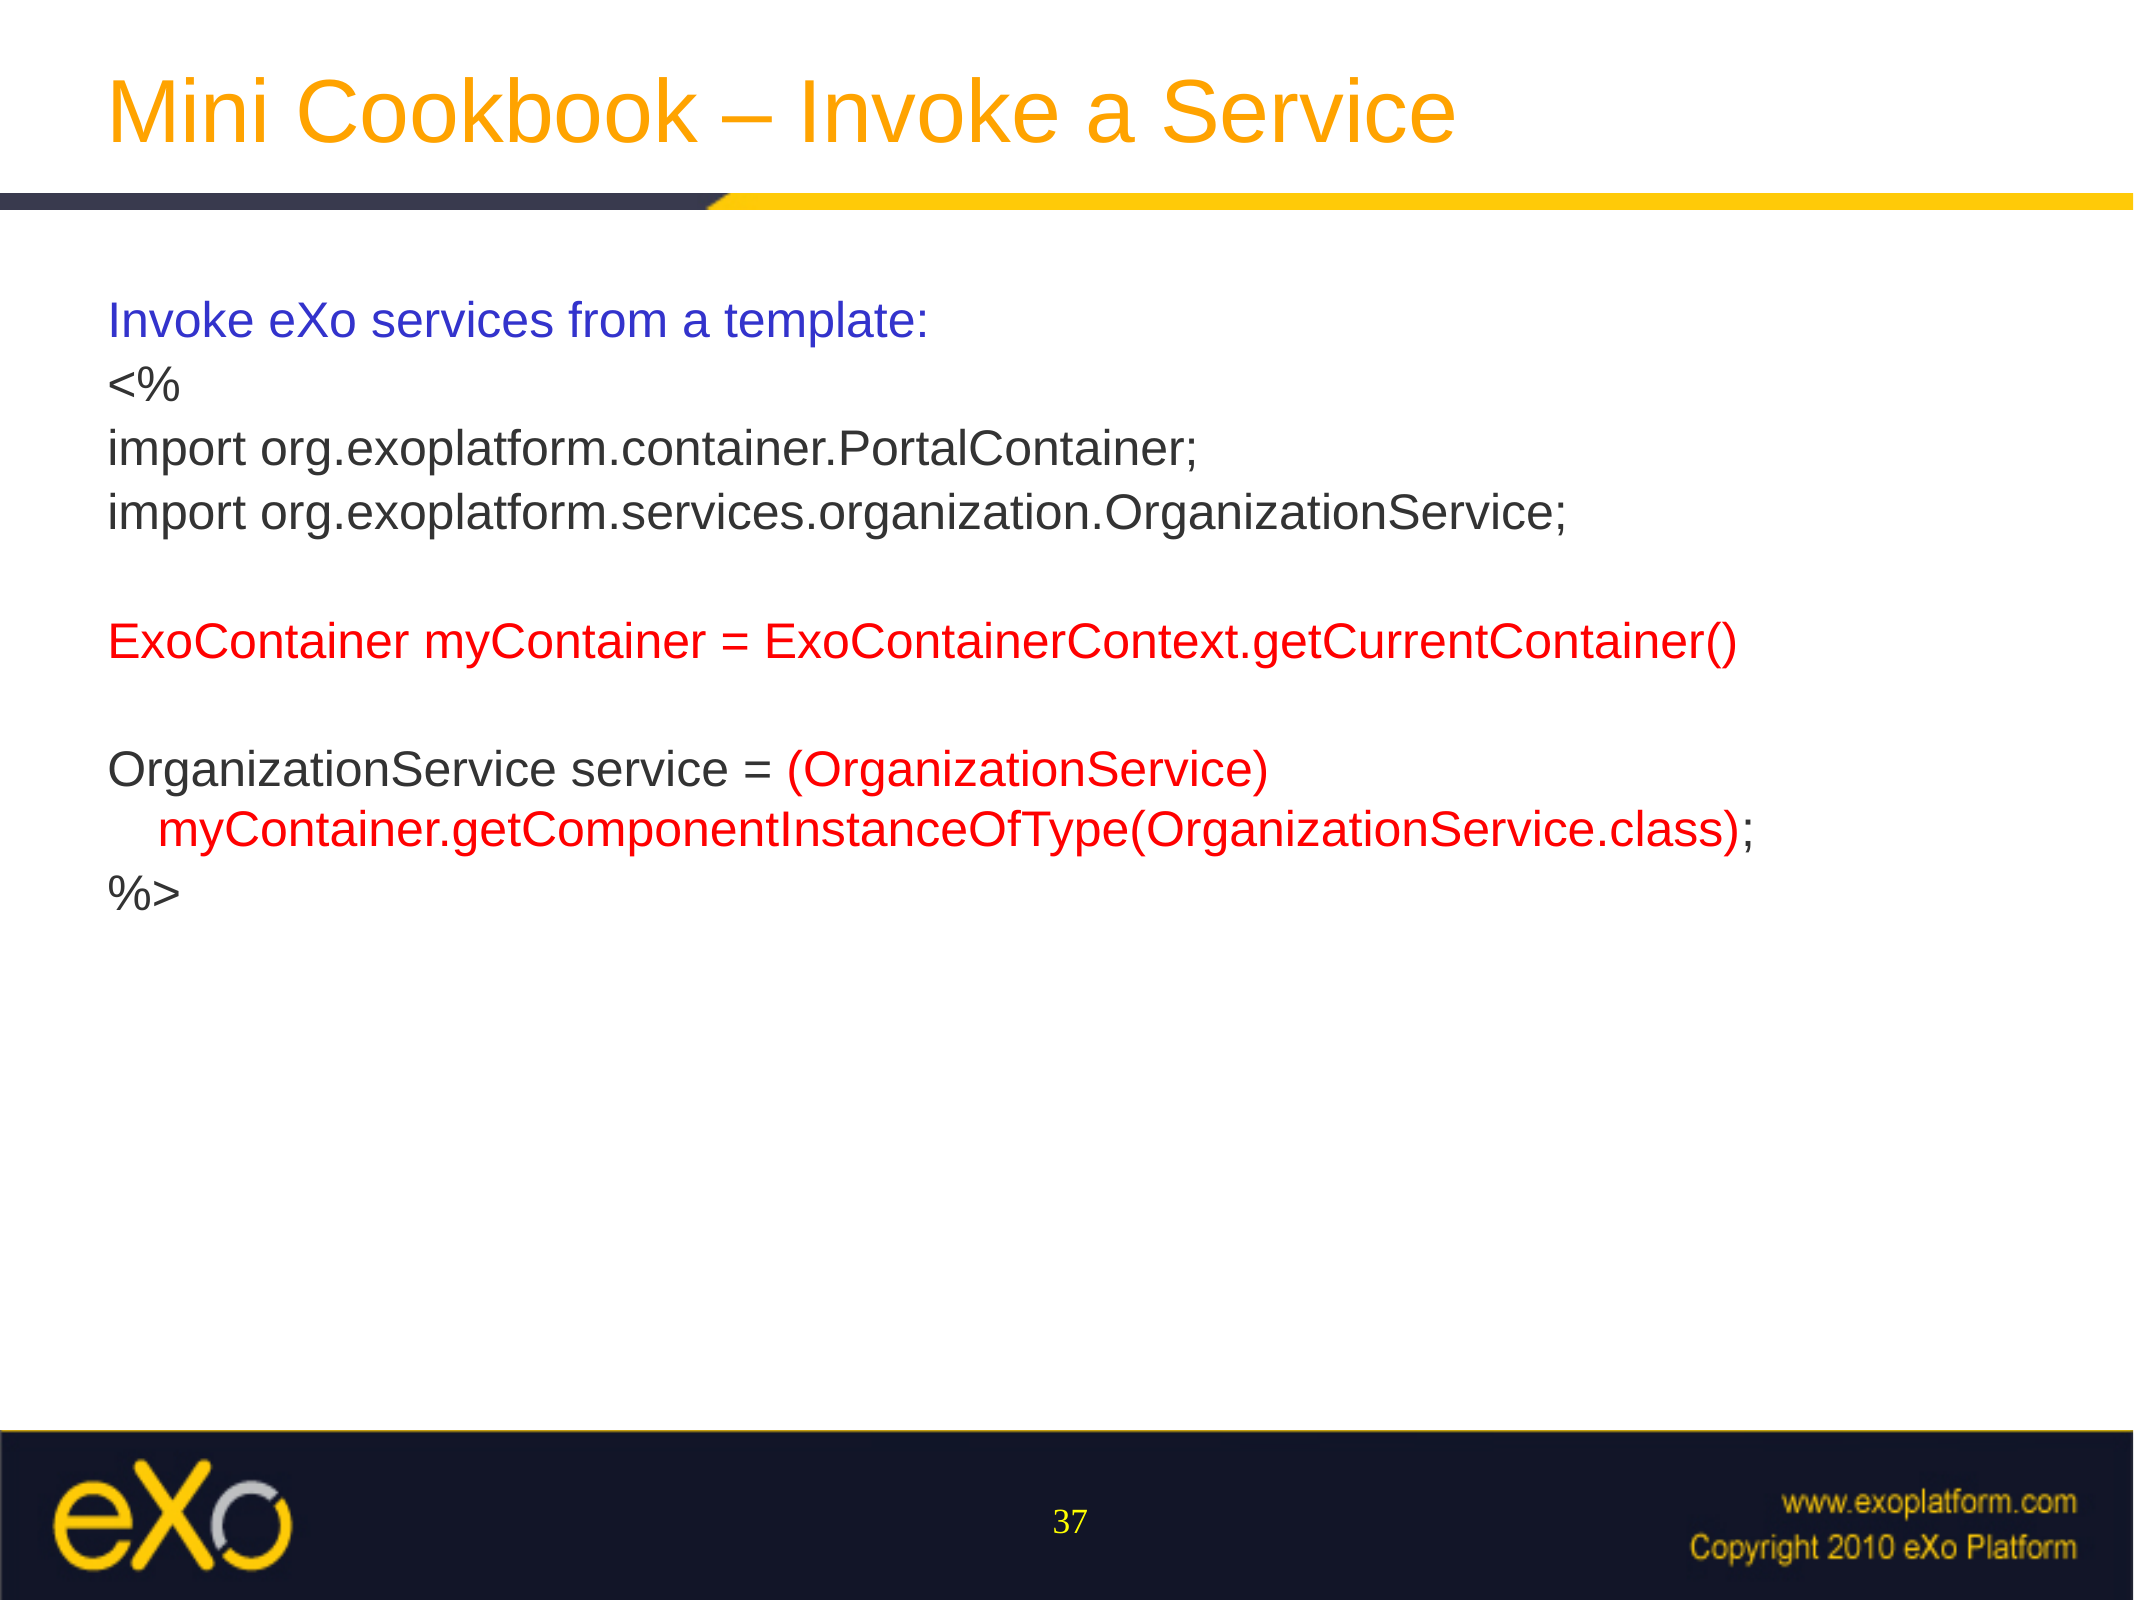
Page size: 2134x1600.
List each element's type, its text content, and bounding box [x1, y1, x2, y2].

picture [0, 1430, 2134, 1600]
list Invoke eXo services from a template: <% import org.exoplatform.container.PortalContainer; import org.exoplatform.services.organization.OrganizationService; ExoContainer myContainer = ExoContainerContext.getCurrentContainer() OrganizationService service = (OrganizationService) myContainer.getComponentInstanceOfType(OrganizationService.class); %> [106, 287, 2025, 1317]
picture [0, 193, 2134, 210]
title Mini Cookbook – Invoke a Service [106, 55, 2025, 184]
